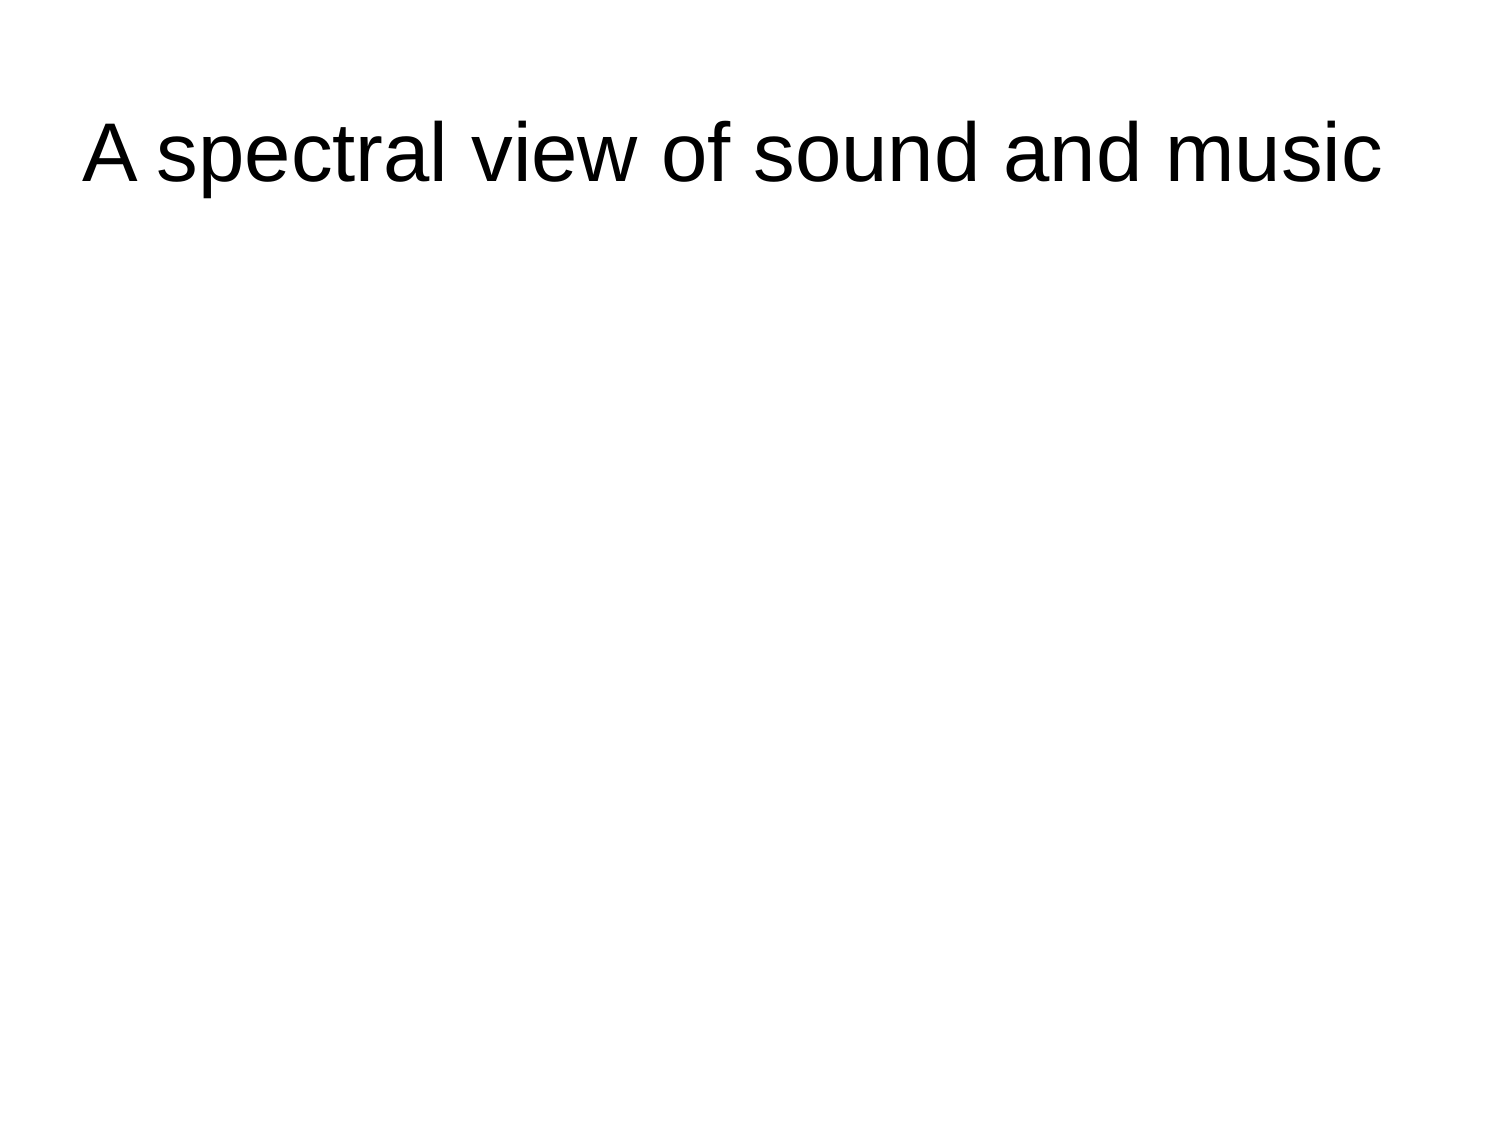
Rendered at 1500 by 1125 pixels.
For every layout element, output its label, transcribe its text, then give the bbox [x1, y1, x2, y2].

title A spectral view of sound and music [82, 49, 1500, 257]
